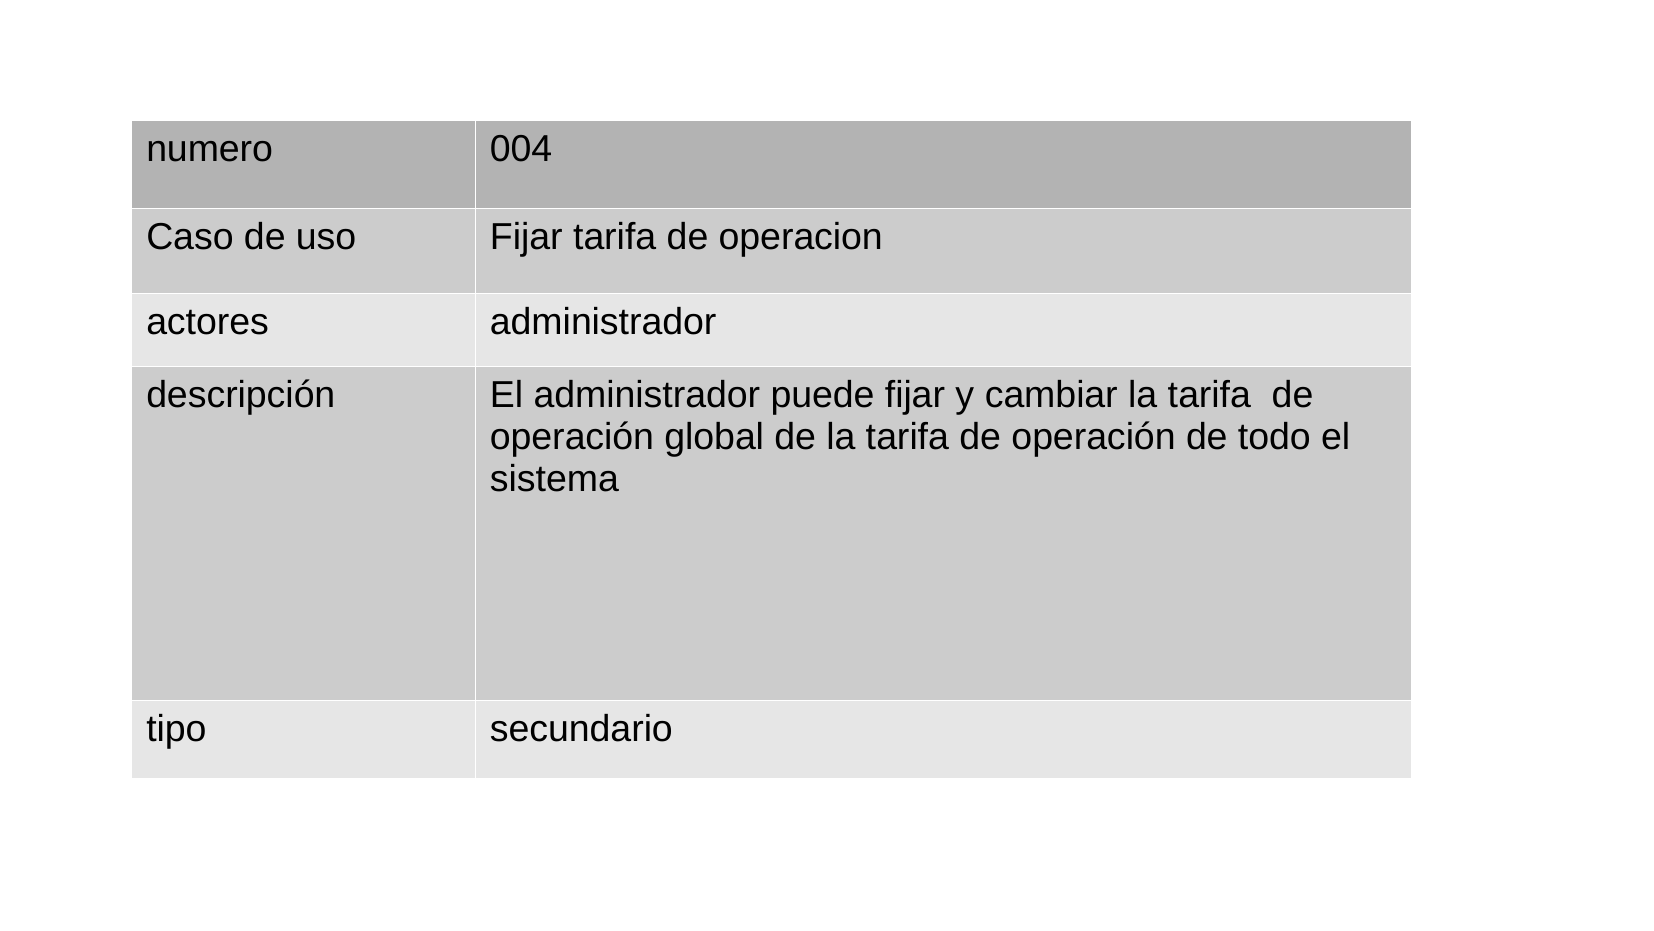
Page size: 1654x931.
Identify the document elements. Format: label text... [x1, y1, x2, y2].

table_header 004 [476, 121, 1411, 208]
table_cell tipo [132, 701, 475, 778]
table_cell actores [132, 294, 475, 366]
table_cell descripción [132, 367, 475, 700]
table_cell El administrador puede fijar y cambiar la tarifa de operación global de la tarifa de operación de todo el sistema [476, 367, 1411, 700]
table_cell secundario [476, 701, 1411, 778]
table_header numero [132, 121, 475, 208]
table_cell administrador [476, 294, 1411, 366]
table_cell Fijar tarifa de operacion [476, 209, 1411, 293]
table_cell Caso de uso [132, 209, 475, 293]
